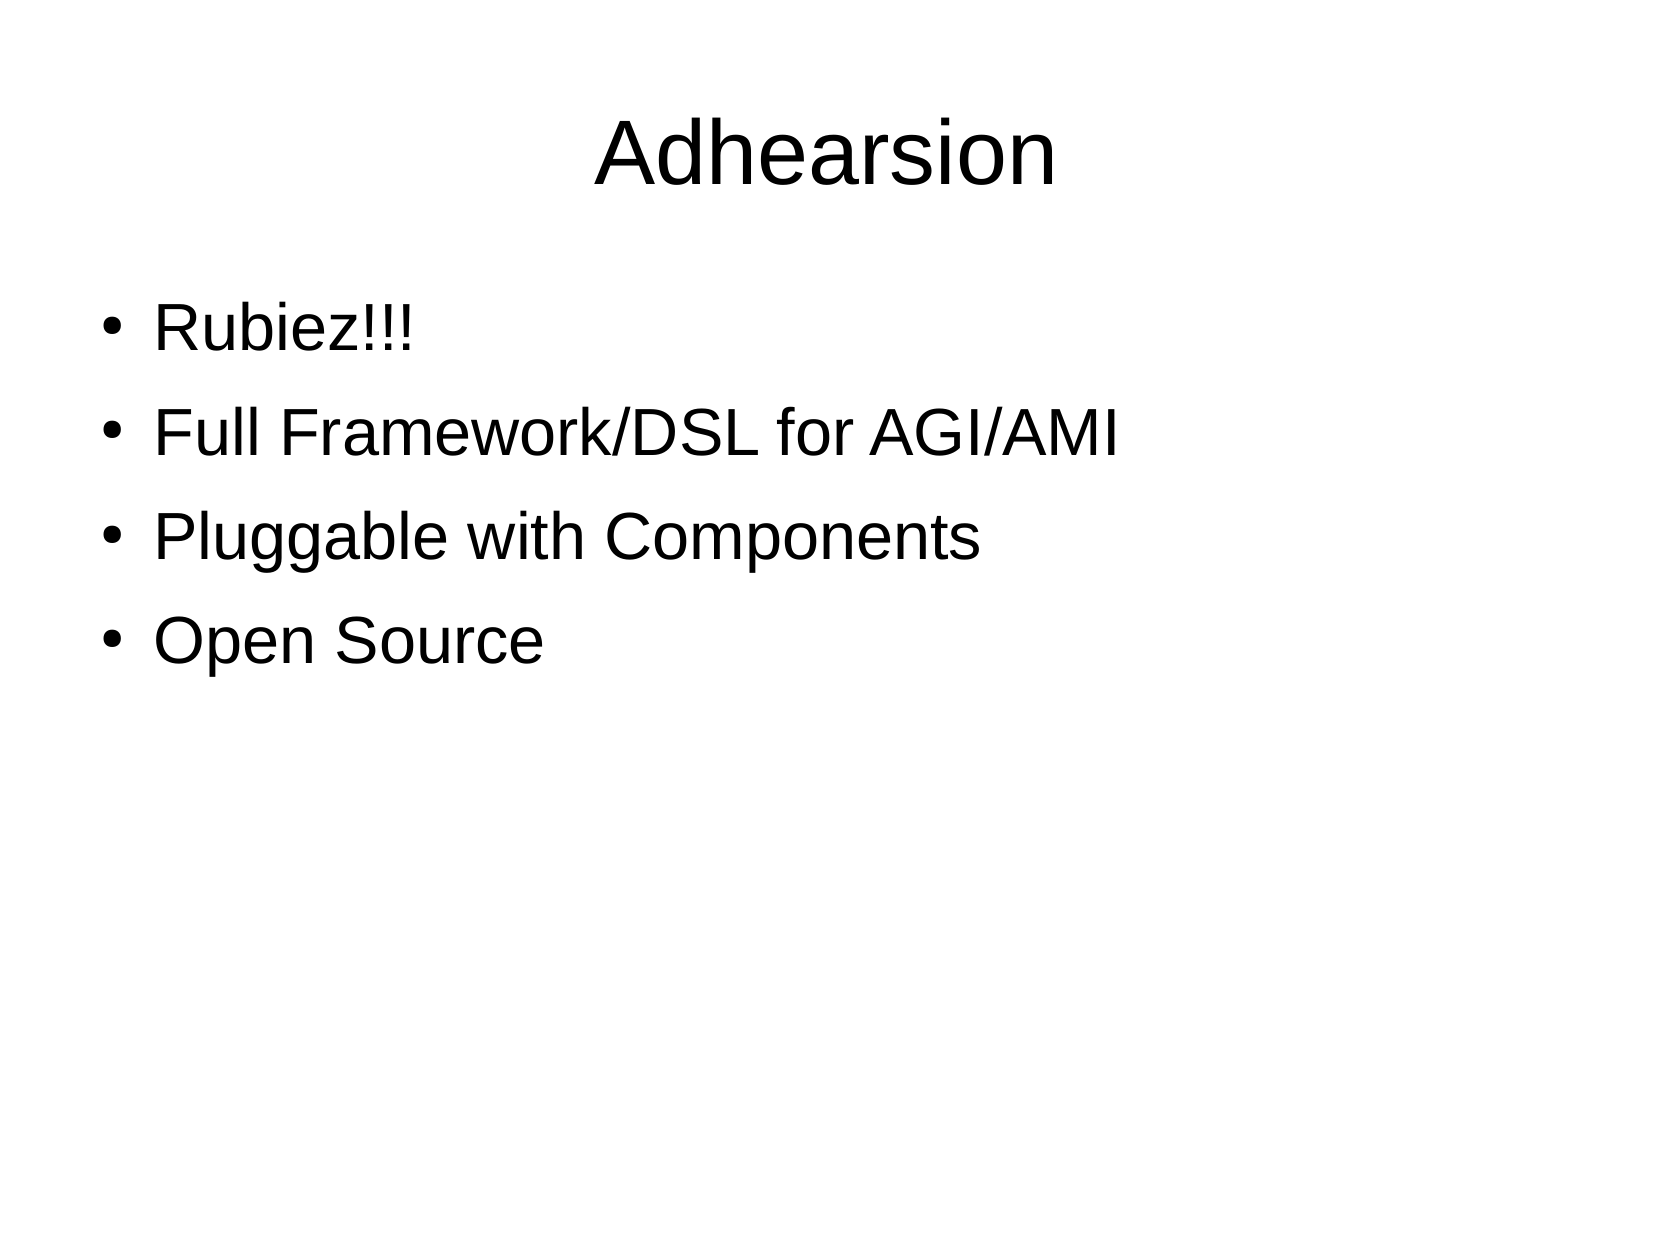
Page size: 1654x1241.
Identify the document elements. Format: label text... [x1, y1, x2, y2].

title Adhearsion [82, 56, 1571, 250]
list Rubiez!!! Full Framework/DSL for AGI/AMI Pluggable with Components Open Source [82, 290, 1571, 1109]
